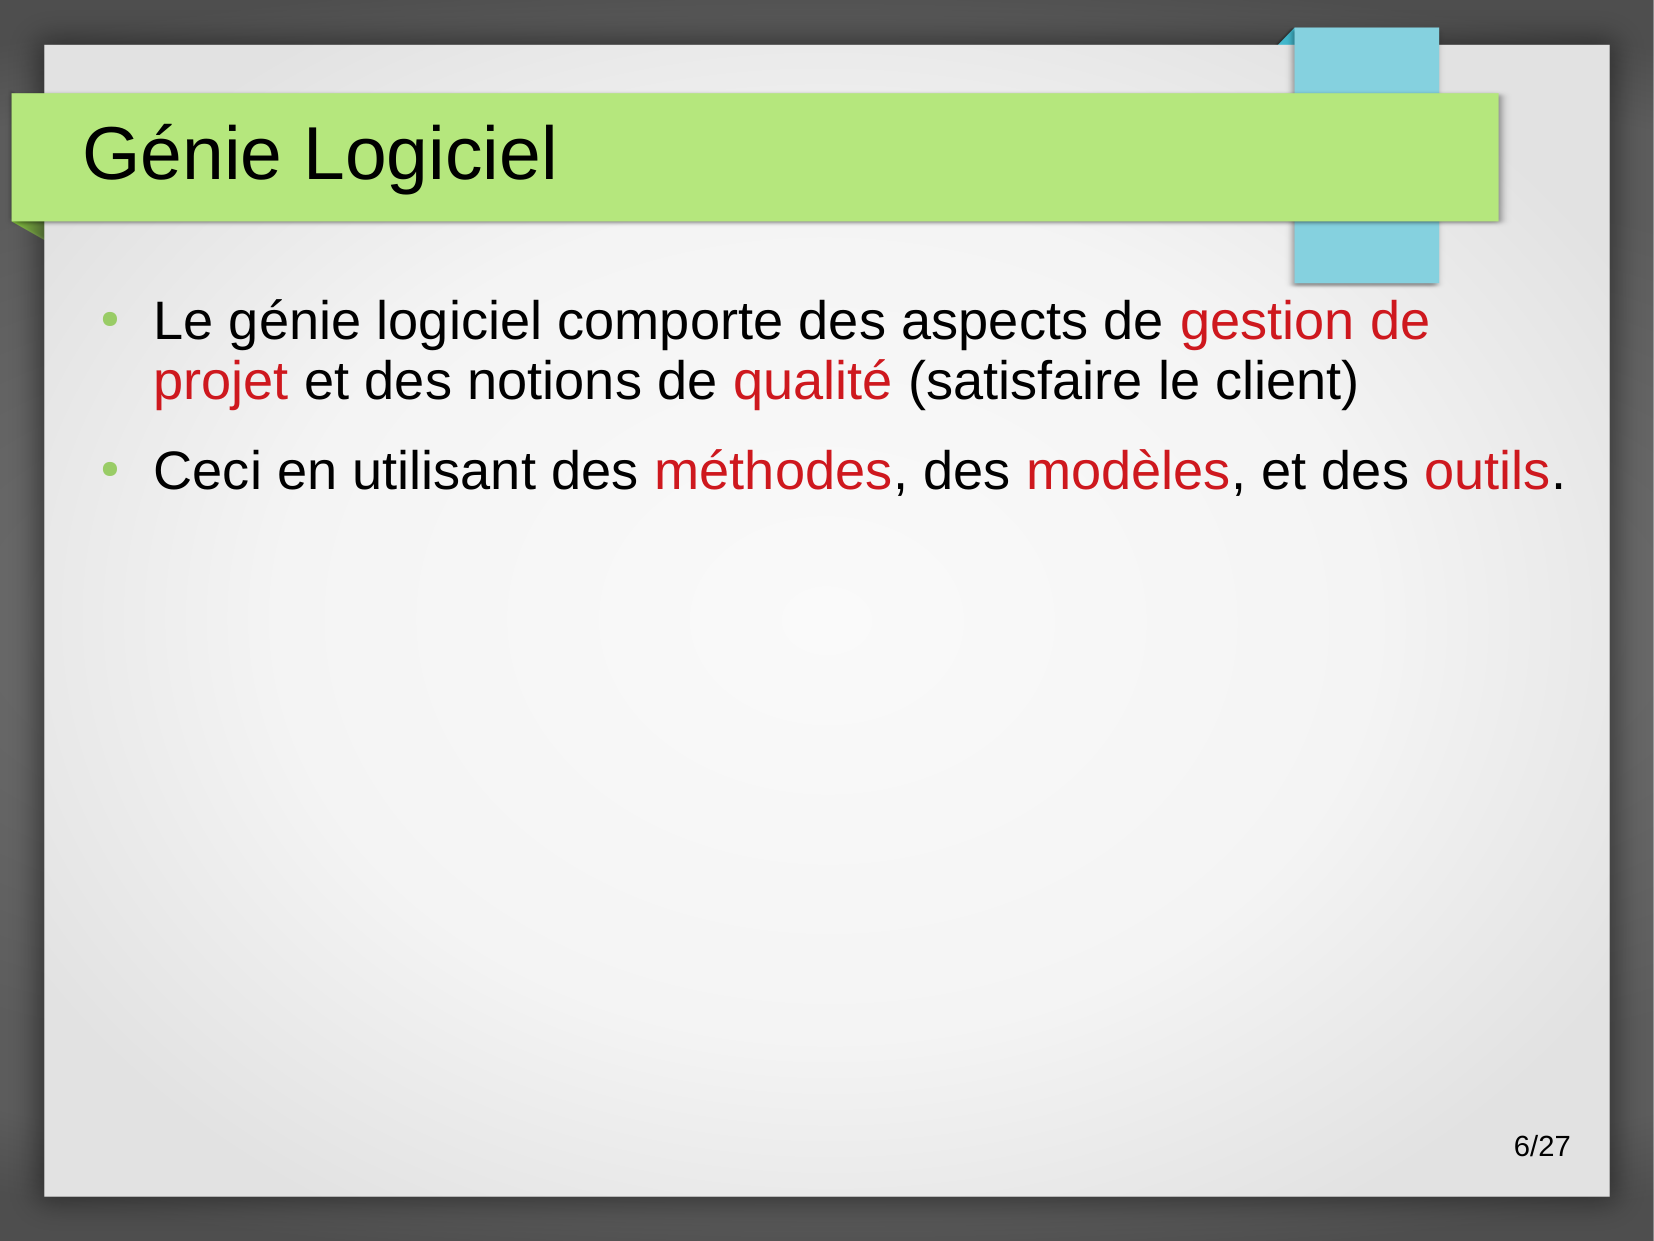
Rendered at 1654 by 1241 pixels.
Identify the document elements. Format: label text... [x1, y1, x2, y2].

list Le génie logiciel comporte des aspects de gestion de projet et des notions de qualité (satisfaire le client) Ceci en utilisant des méthodes, des modèles, et des outils. [82, 290, 1571, 1010]
title Génie Logiciel [82, 94, 1264, 213]
picture [0, 0, 1654, 1241]
